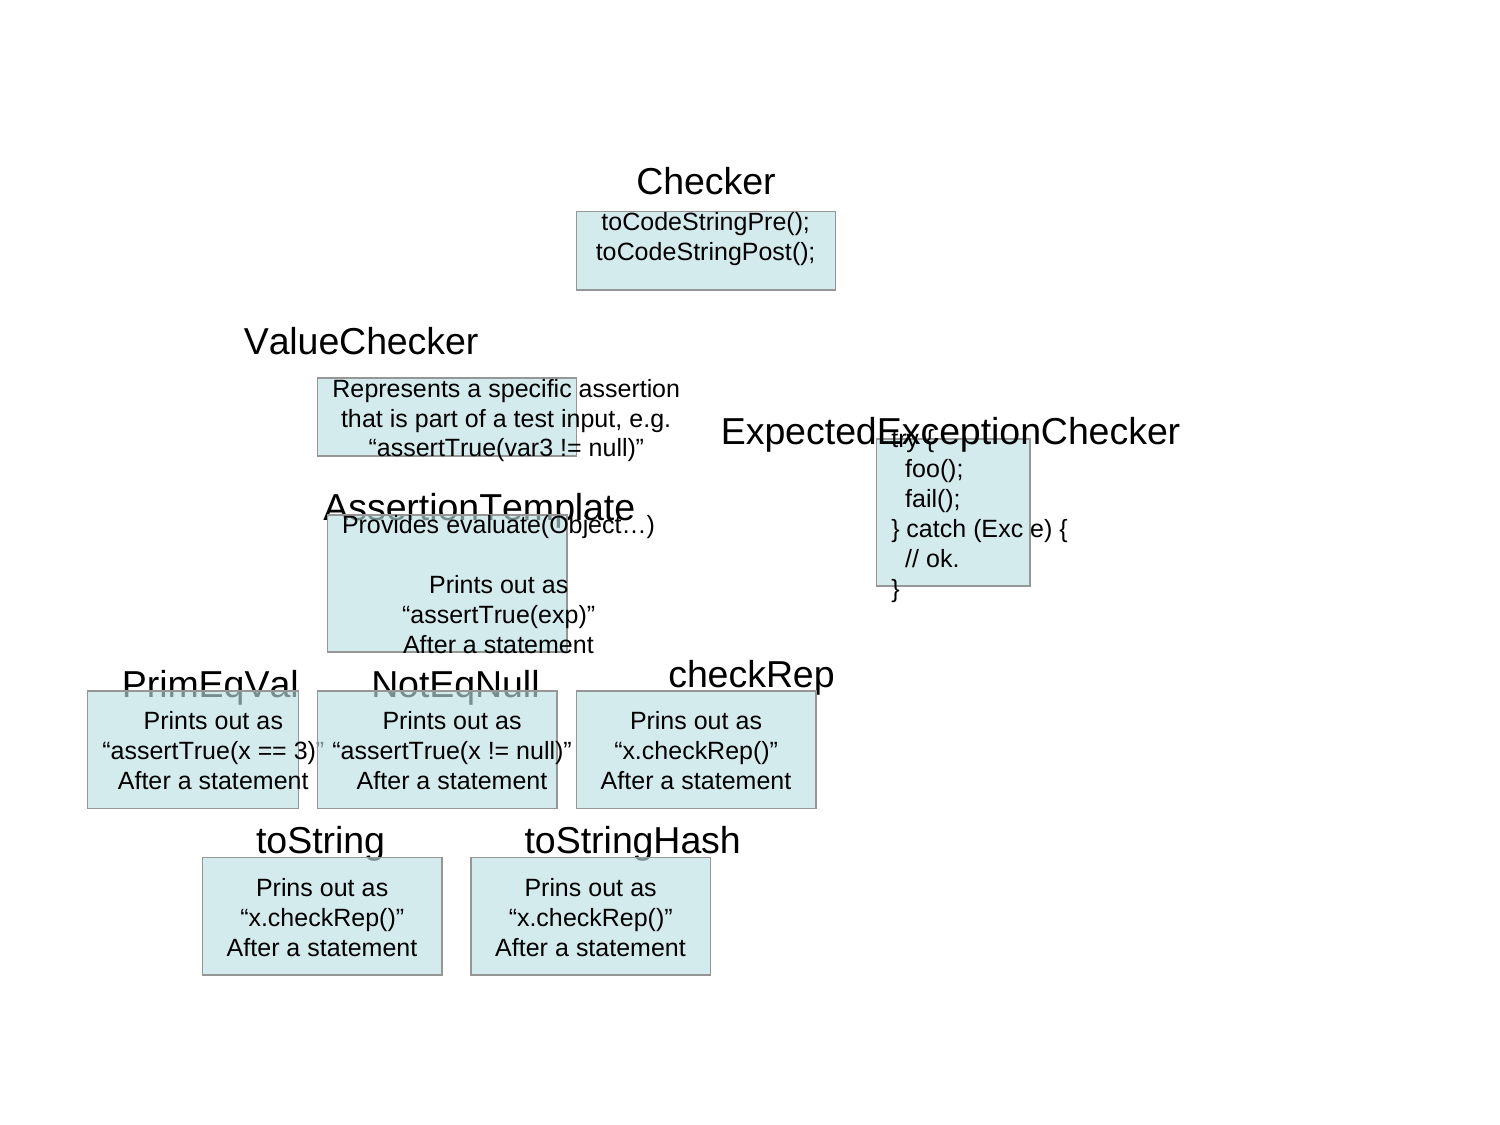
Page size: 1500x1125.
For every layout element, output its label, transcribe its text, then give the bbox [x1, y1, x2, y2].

text_box checkRep [819, 669, 829, 685]
text_box NotEqNull [356, 652, 555, 691]
text_box PrimEqVal [107, 652, 314, 713]
text_box toString [369, 835, 379, 851]
text_box Represents a specific assertion that is part of a test input, e.g. “assertTrue(var3 != null)” [317, 377, 577, 457]
text_box checkRep [653, 642, 850, 703]
text_box toStringHash [509, 808, 756, 869]
text_box toString [241, 808, 400, 857]
text_box toCodeStringPre(); toCodeStringPost(); [576, 211, 836, 290]
text_box Prins out as “x.checkRep()” After a statement [202, 857, 443, 975]
text_box AssertionTemplate [308, 475, 651, 537]
text_box ExpectedExceptionChecker [705, 399, 1196, 461]
text_box Prints out as “assertTrue(x == 3)” After a statement [87, 691, 299, 809]
text_box ValueChecker [229, 309, 494, 370]
text_box Prints out as “assertTrue(x != null)” After a statement [317, 691, 558, 809]
text_box Prins out as “x.checkRep()” After a statement [471, 857, 711, 975]
text_box try { foo(); fail(); } catch (Exc e) { // ok. } [876, 461, 1030, 586]
text_box Prins out as “x.checkRep()” After a statement [576, 691, 817, 809]
text_box Provides evaluate(Object…) Prints out as “assertTrue(exp)” After a statement [327, 514, 567, 653]
text_box Checker [621, 149, 791, 211]
